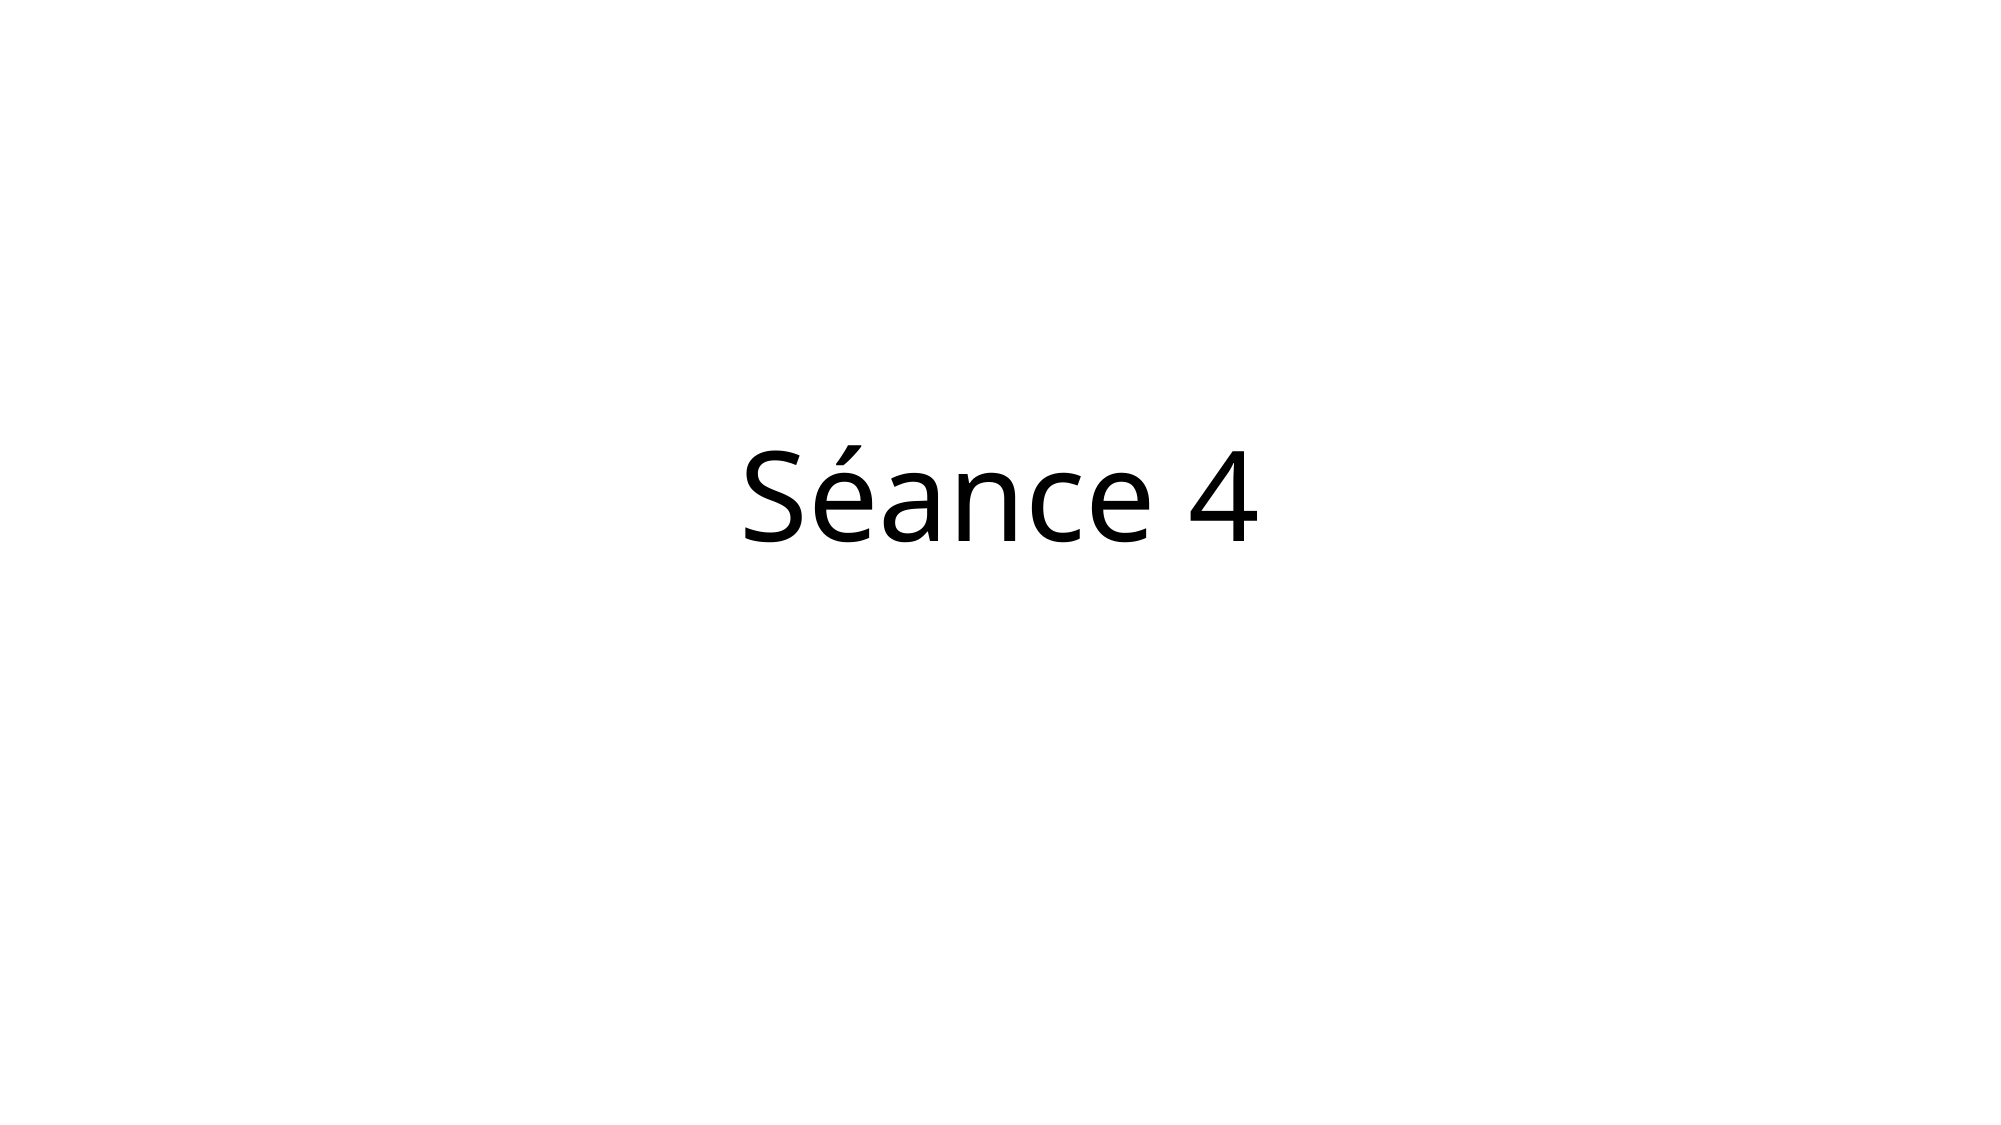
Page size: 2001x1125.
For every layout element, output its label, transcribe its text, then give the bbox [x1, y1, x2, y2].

title Séance 4 [249, 184, 1750, 576]
